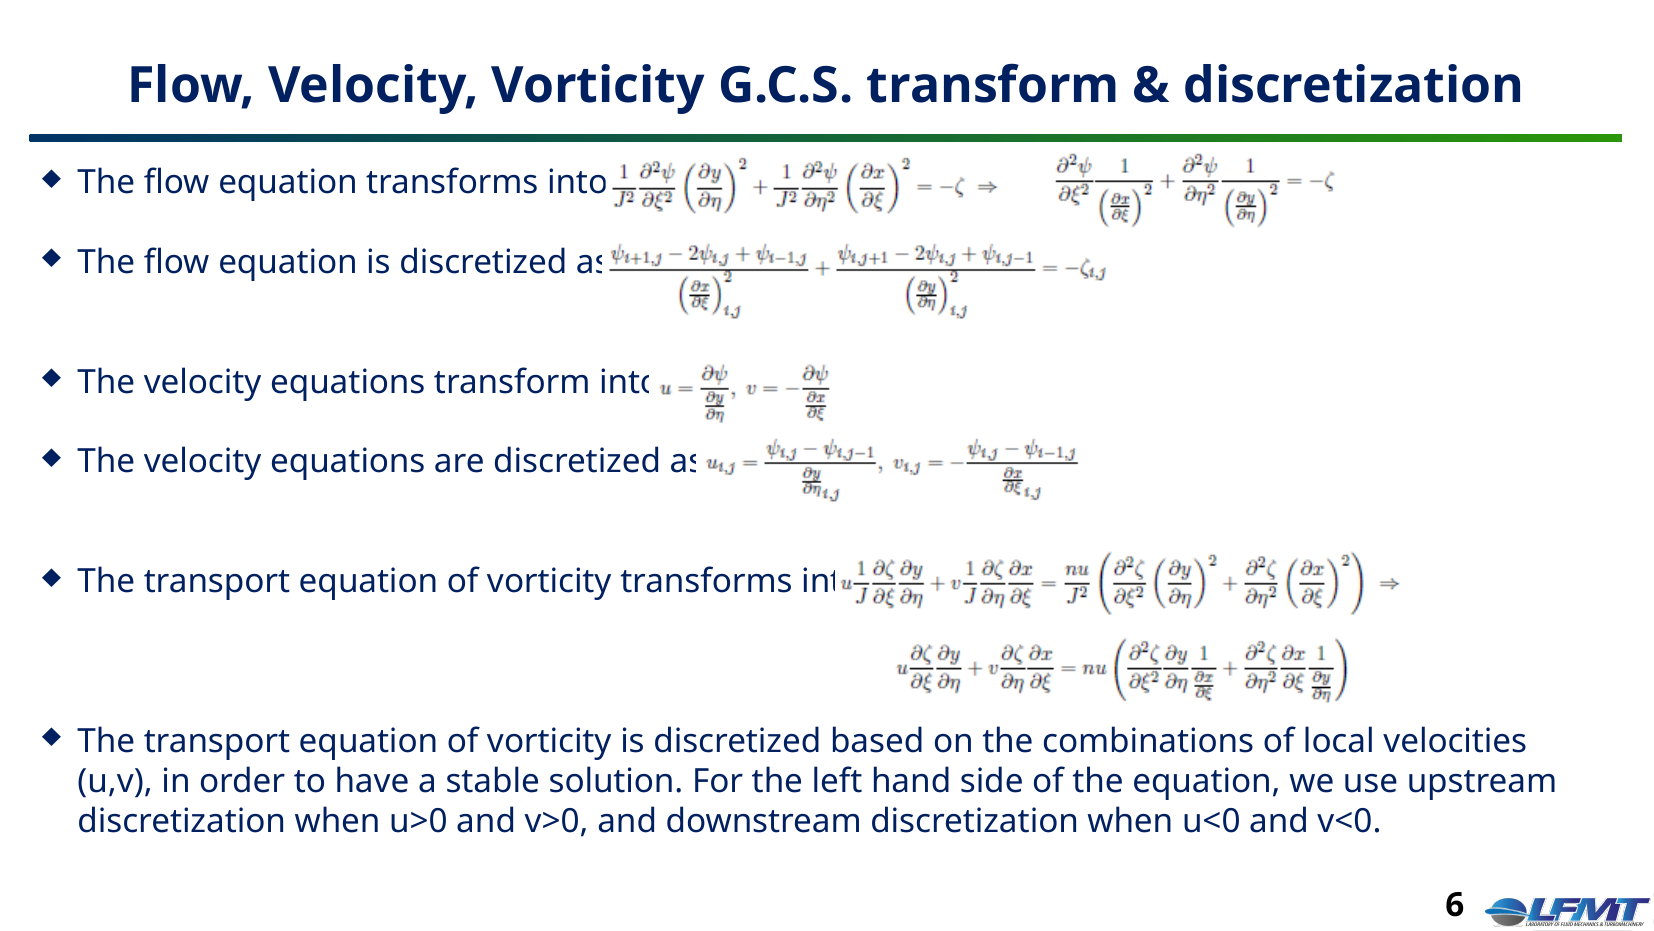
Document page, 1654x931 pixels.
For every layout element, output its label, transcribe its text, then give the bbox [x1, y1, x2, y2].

slide_number <αριθμός> [1093, 892, 1480, 931]
picture [649, 346, 1086, 508]
picture [602, 151, 1391, 333]
picture [605, 152, 1004, 224]
title Flow, Velocity, Vorticity G.C.S. transform & discretization [28, 34, 1625, 130]
text_box The flow equation transforms into: The flow equation is discretized as: The velocity equations transform into: The velocity equations are discretized as: The transport equation of vorticity transforms into: The transport equation of vorticity is discretized based on the combinations of local velocities (u,v), in order to have a stable solution. For the left hand side of the equation, we use upstream discretization when u>0 and v>0, and downstream discretization when u<0 and v<0. [27, 152, 1628, 892]
picture [1485, 893, 1651, 931]
picture [835, 544, 1406, 709]
text_box [1525, 886, 1654, 931]
